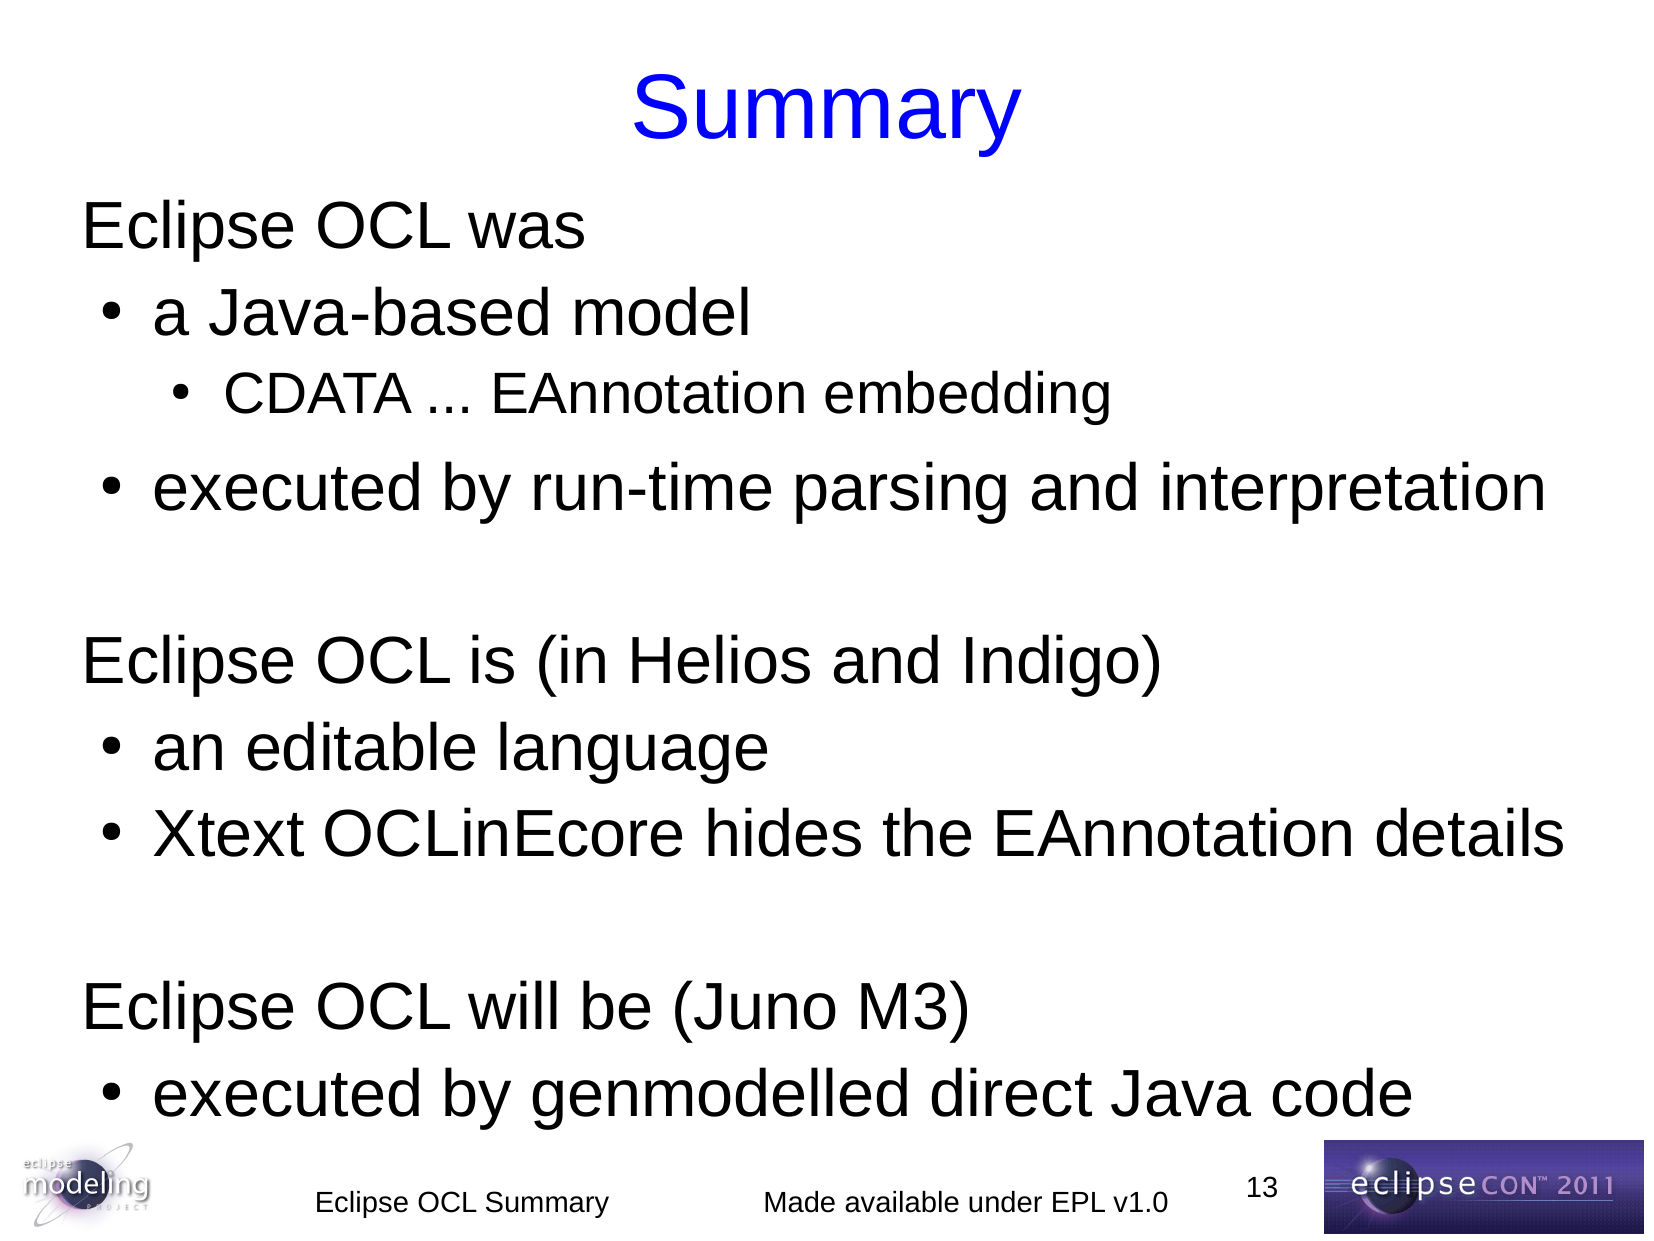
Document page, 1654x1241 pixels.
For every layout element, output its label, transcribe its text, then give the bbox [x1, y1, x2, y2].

title Summary [82, 55, 1571, 159]
picture [1324, 1140, 1644, 1234]
picture [9, 1136, 156, 1235]
list Eclipse OCL was a Java-based model CDATA ... EAnnotation embedding executed by run-time parsing and interpretation Eclipse OCL is (in Helios and Indigo) an editable language Xtext OCLinEcore hides the EAnnotation details Eclipse OCL will be (Juno M3) executed by genmodelled direct Java code [81, 188, 1654, 1137]
